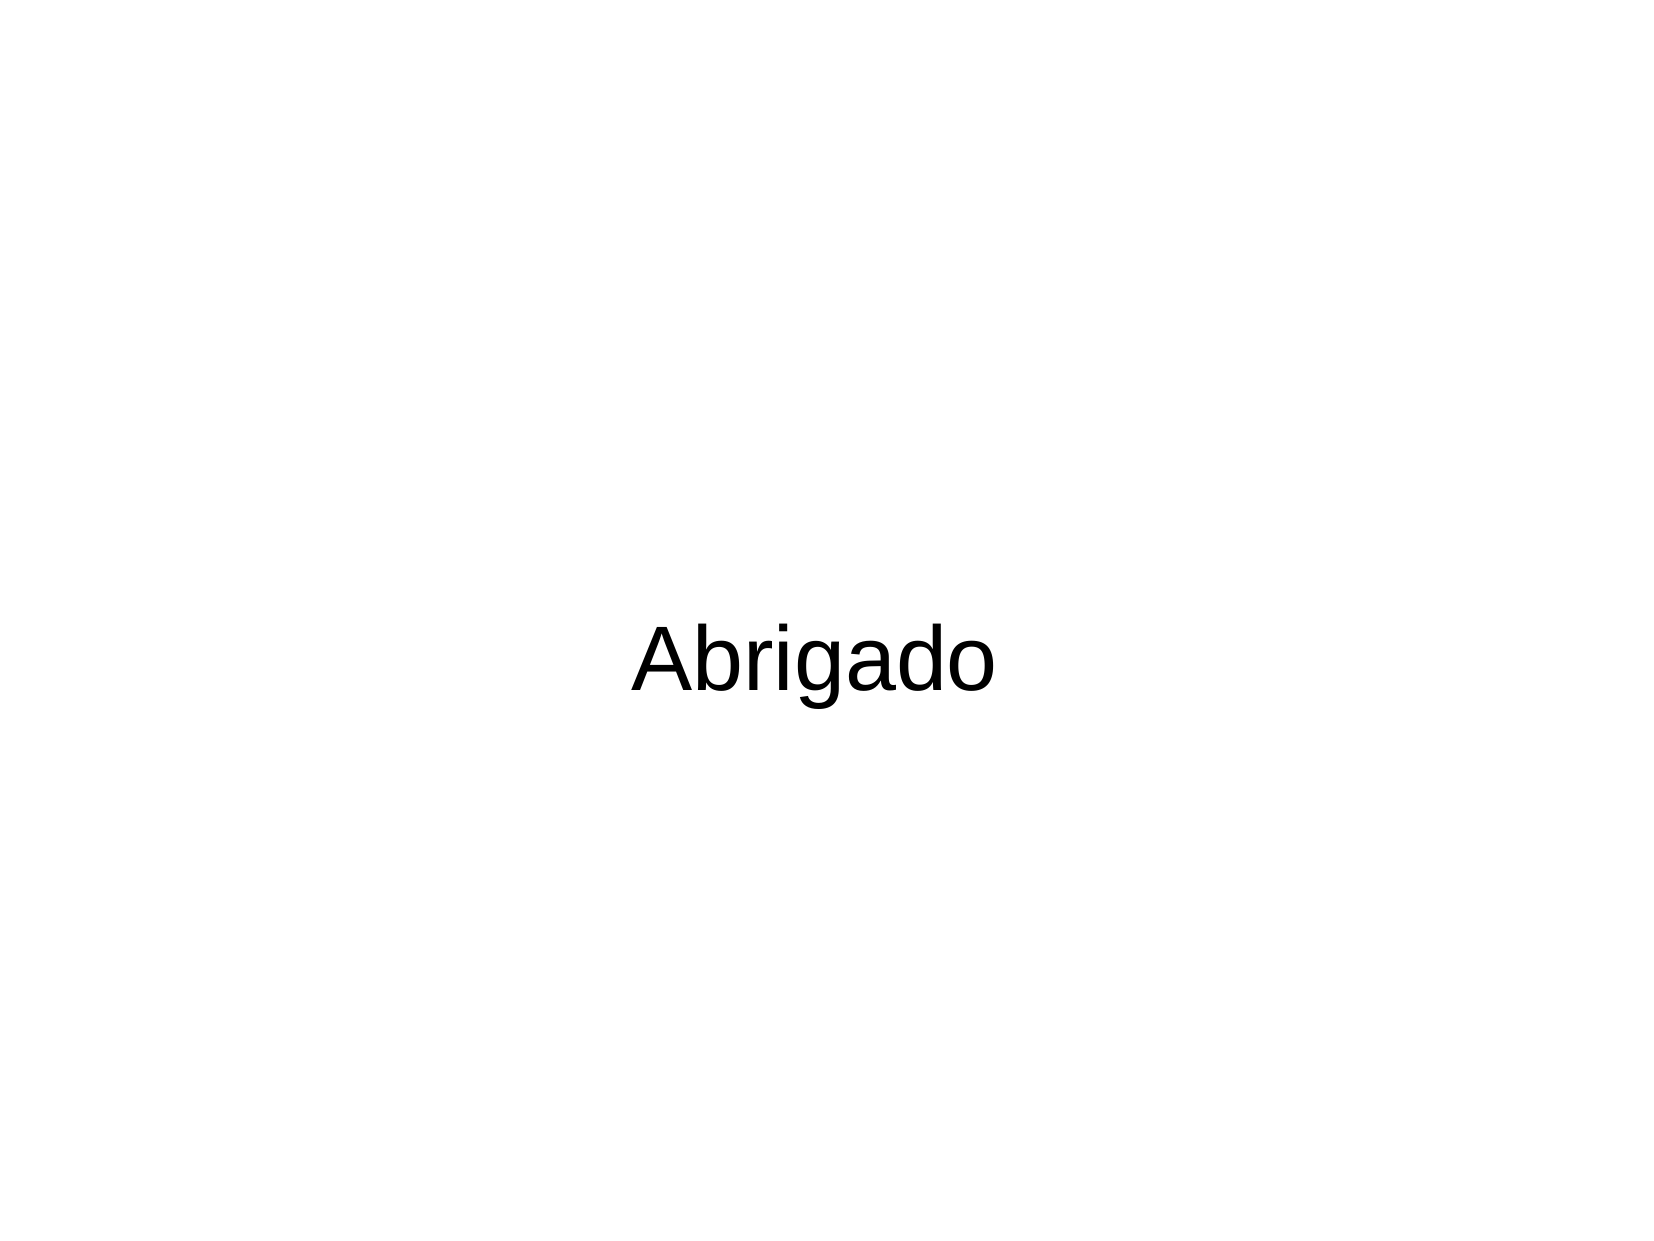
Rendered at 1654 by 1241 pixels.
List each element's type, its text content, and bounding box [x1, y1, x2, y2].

title Abrigado [70, 555, 1559, 763]
